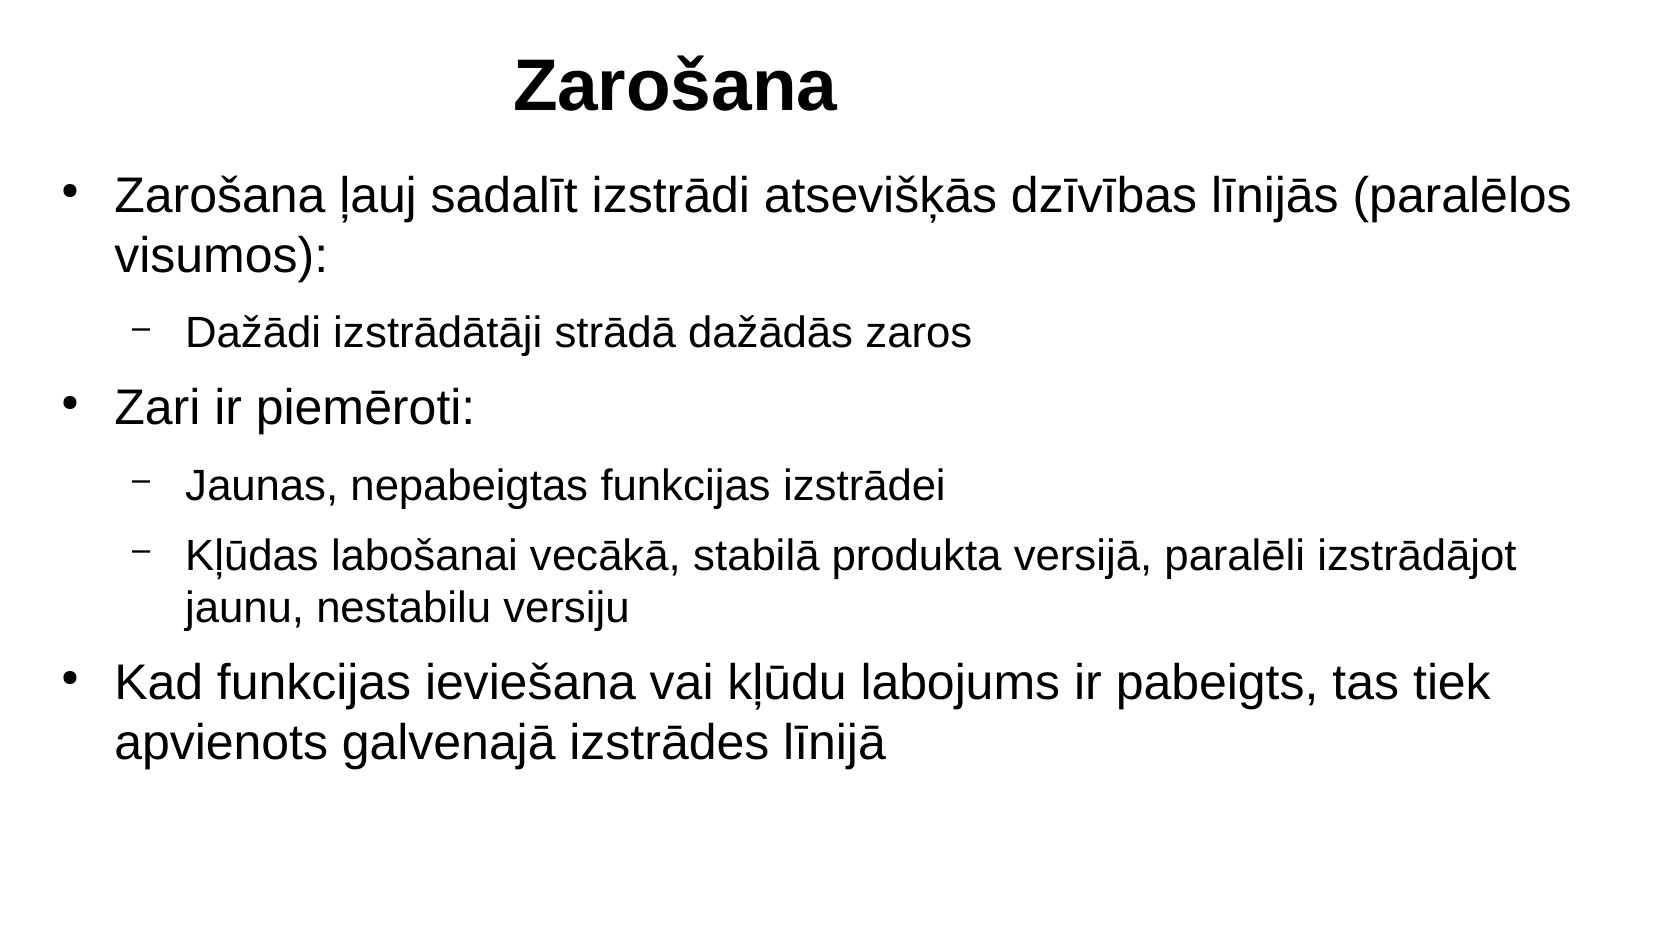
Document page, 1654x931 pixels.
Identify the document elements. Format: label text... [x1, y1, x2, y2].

list Zarošana ļauj sadalīt izstrādi atsevišķās dzīvības līnijās (paralēlos visumos): Dažādi izstrādātāji strādā dažādās zaros Zari ir piemēroti: Jaunas, nepabeigtas funkcijas izstrādei Kļūdas labošanai vecākā, stabilā produkta versijā, paralēli izstrādājot jaunu, nestabilu versiju Kad funkcijas ieviešana vai kļūdu labojums ir pabeigts, tas tiek apvienots galvenajā izstrādes līnijā [25, 156, 1613, 912]
title Zarošana [25, 5, 1325, 157]
